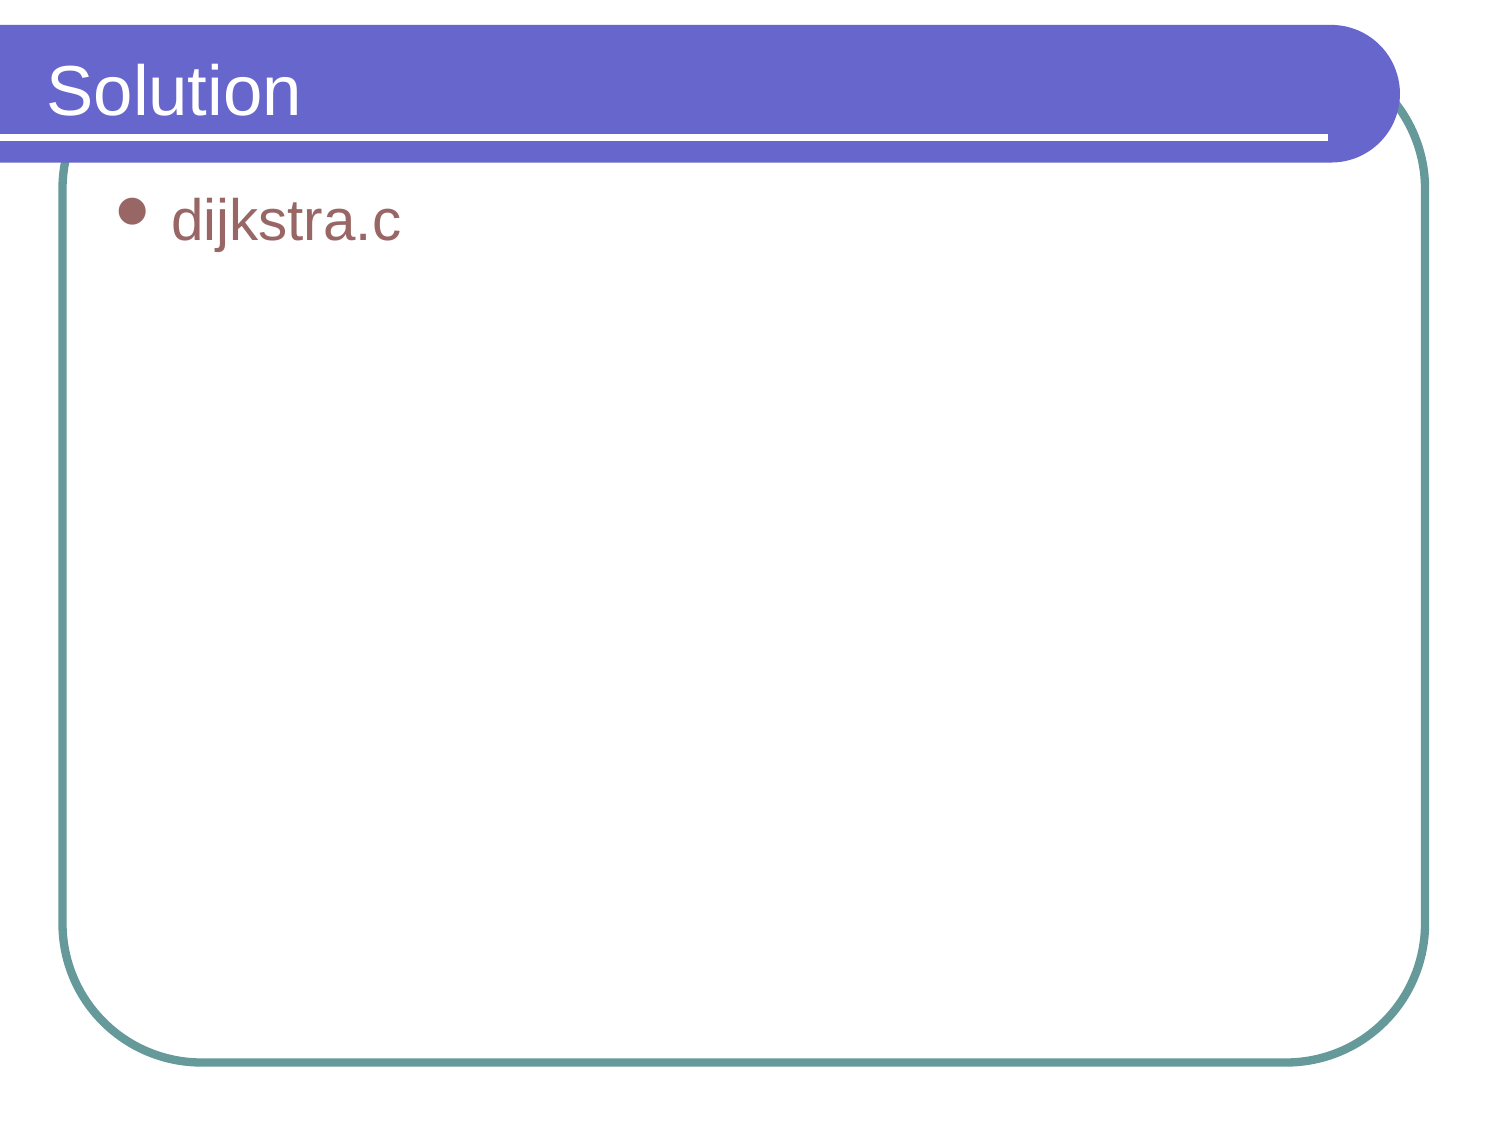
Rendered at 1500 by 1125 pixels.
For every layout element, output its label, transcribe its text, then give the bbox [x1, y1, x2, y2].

title Solution [31, 37, 1347, 138]
list dijkstra.c [99, 174, 1401, 1026]
